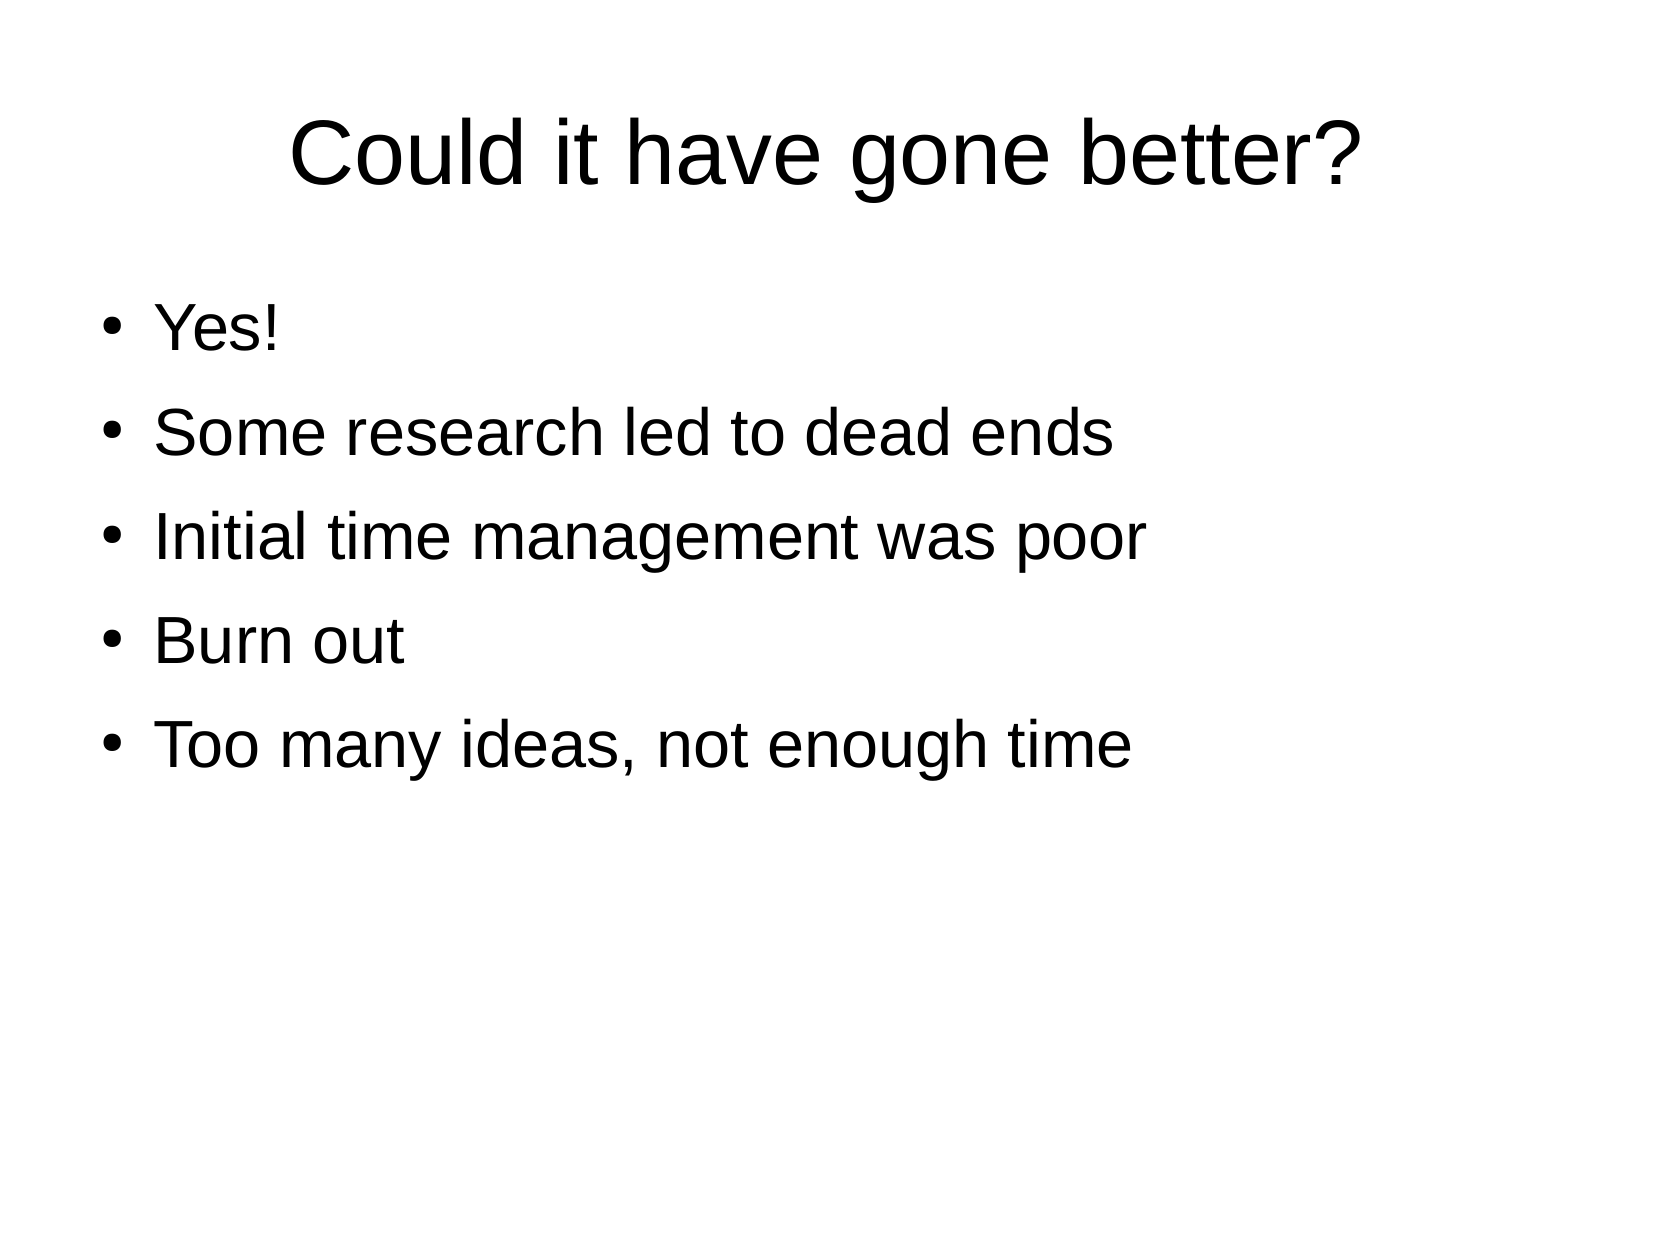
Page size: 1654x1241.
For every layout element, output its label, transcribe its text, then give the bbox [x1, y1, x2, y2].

list Yes! Some research led to dead ends Initial time management was poor Burn out Too many ideas, not enough time [82, 290, 1571, 1010]
title Could it have gone better? [82, 49, 1571, 257]
